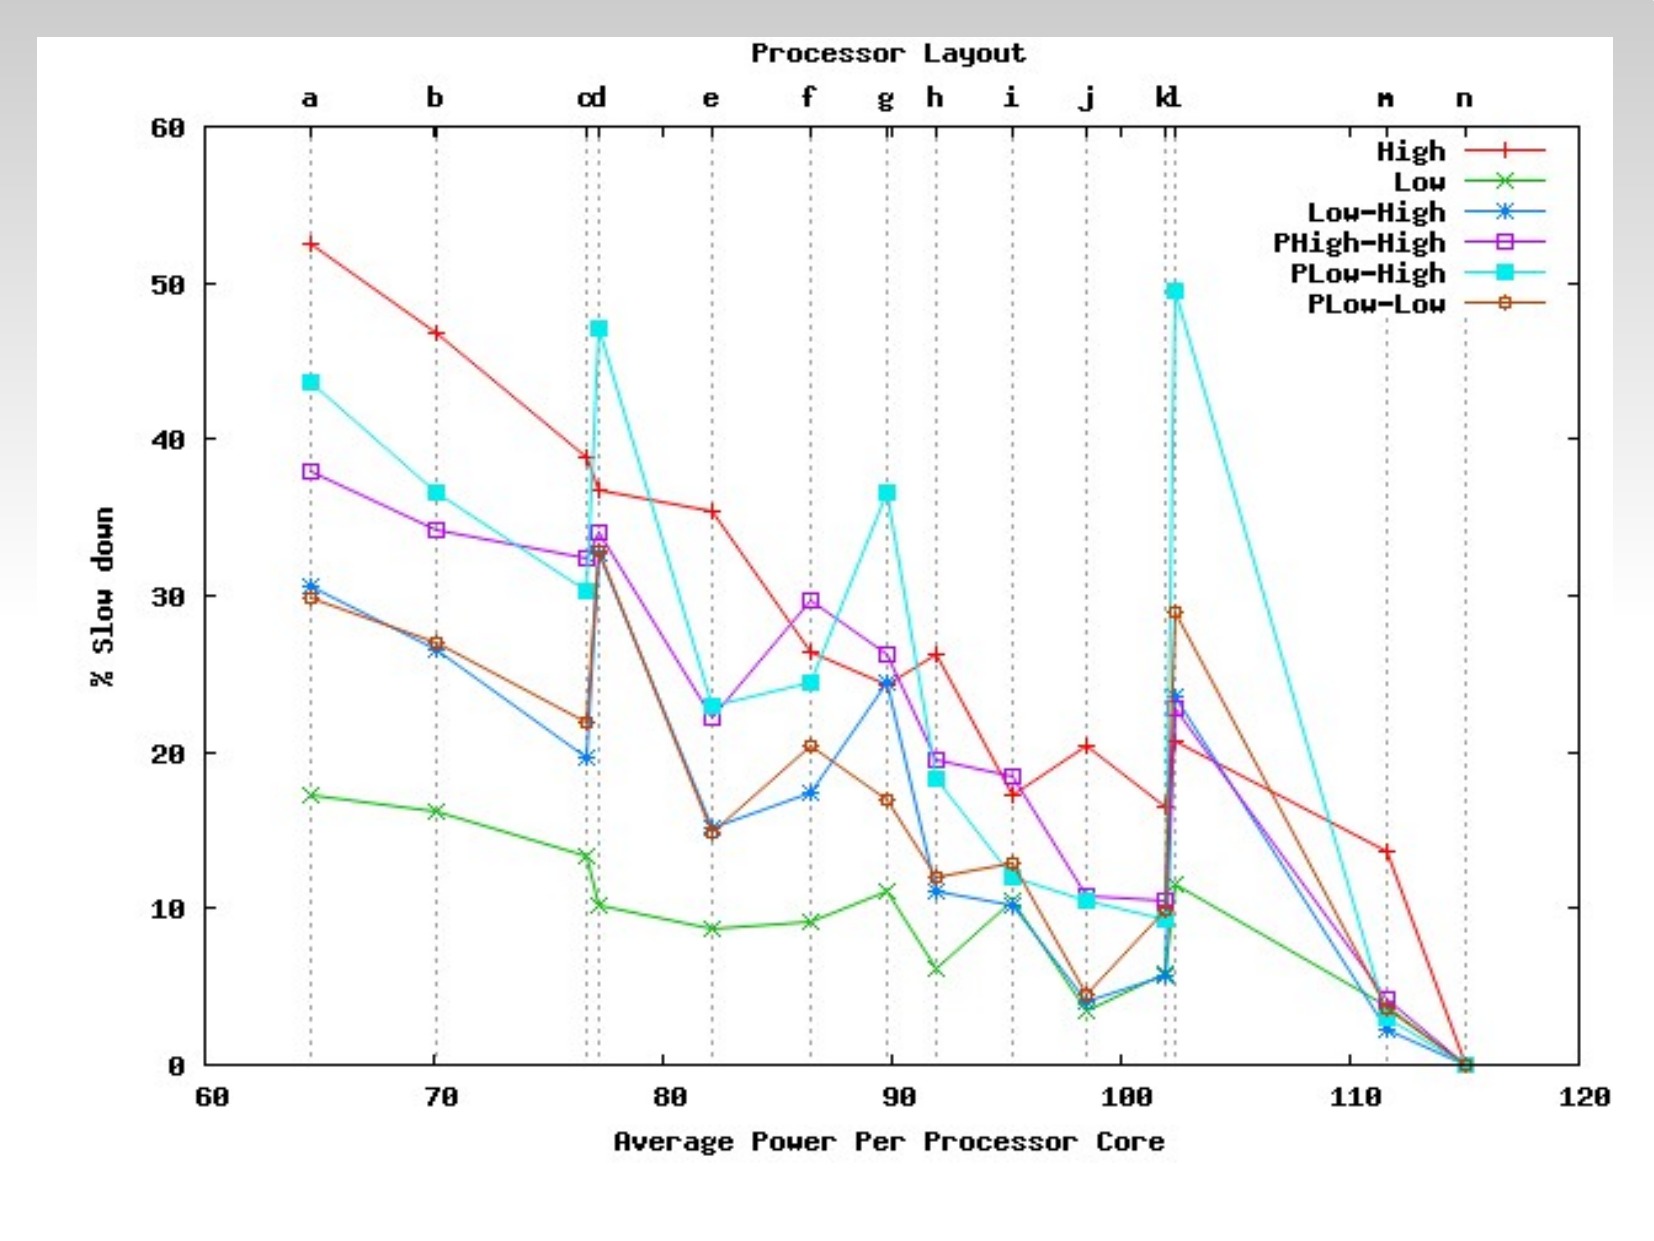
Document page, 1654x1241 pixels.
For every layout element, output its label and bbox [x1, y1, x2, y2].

picture [37, 37, 1613, 1163]
